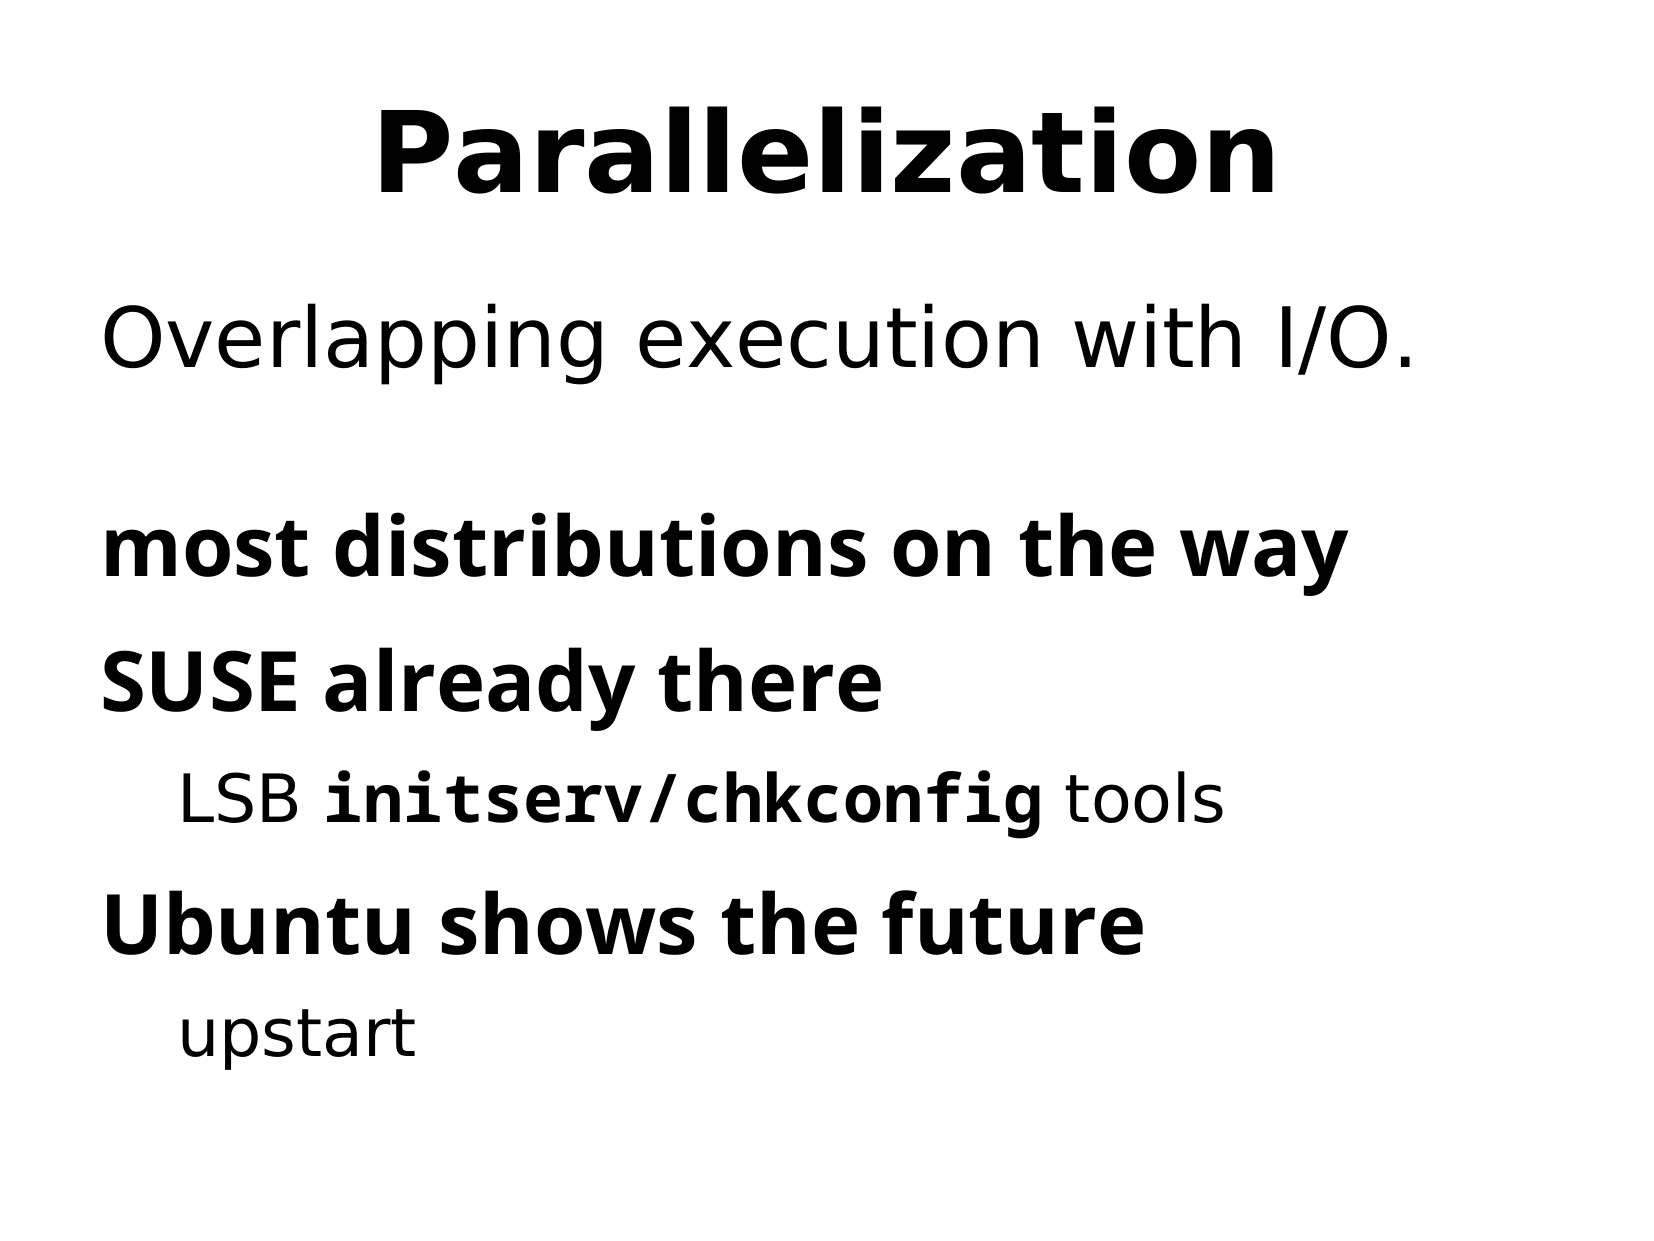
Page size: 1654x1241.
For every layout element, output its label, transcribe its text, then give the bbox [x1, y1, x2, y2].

title Parallelization [82, 49, 1571, 257]
list Overlapping execution with I/O. most distributions on the way SUSE already there LSB initserv/chkconfig tools Ubuntu shows the future upstart [82, 290, 1571, 1131]
